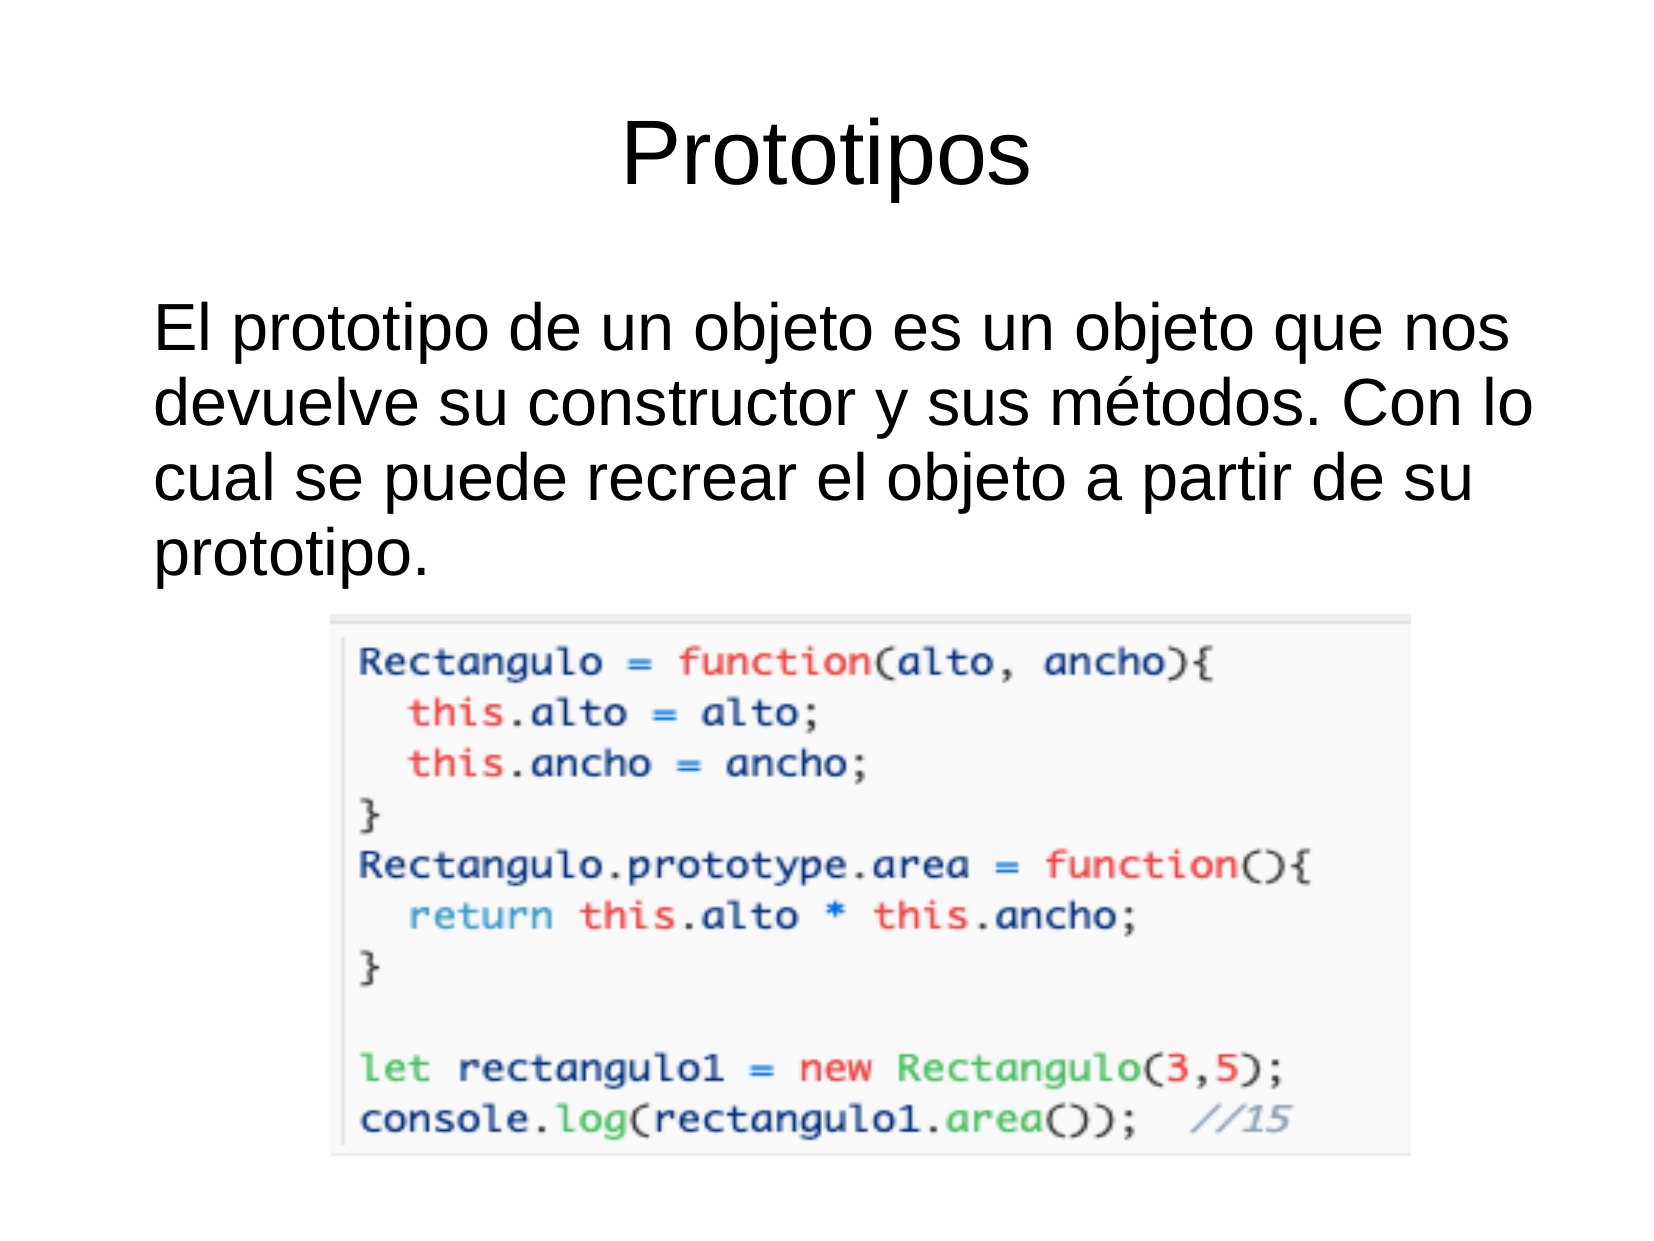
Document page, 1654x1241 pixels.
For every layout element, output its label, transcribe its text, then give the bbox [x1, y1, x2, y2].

picture [330, 614, 1411, 1171]
title Prototipos [82, 49, 1571, 257]
list El prototipo de un objeto es un objeto que nos devuelve su constructor y sus métodos. Con lo cual se puede recrear el objeto a partir de su prototipo. [82, 290, 1571, 1109]
